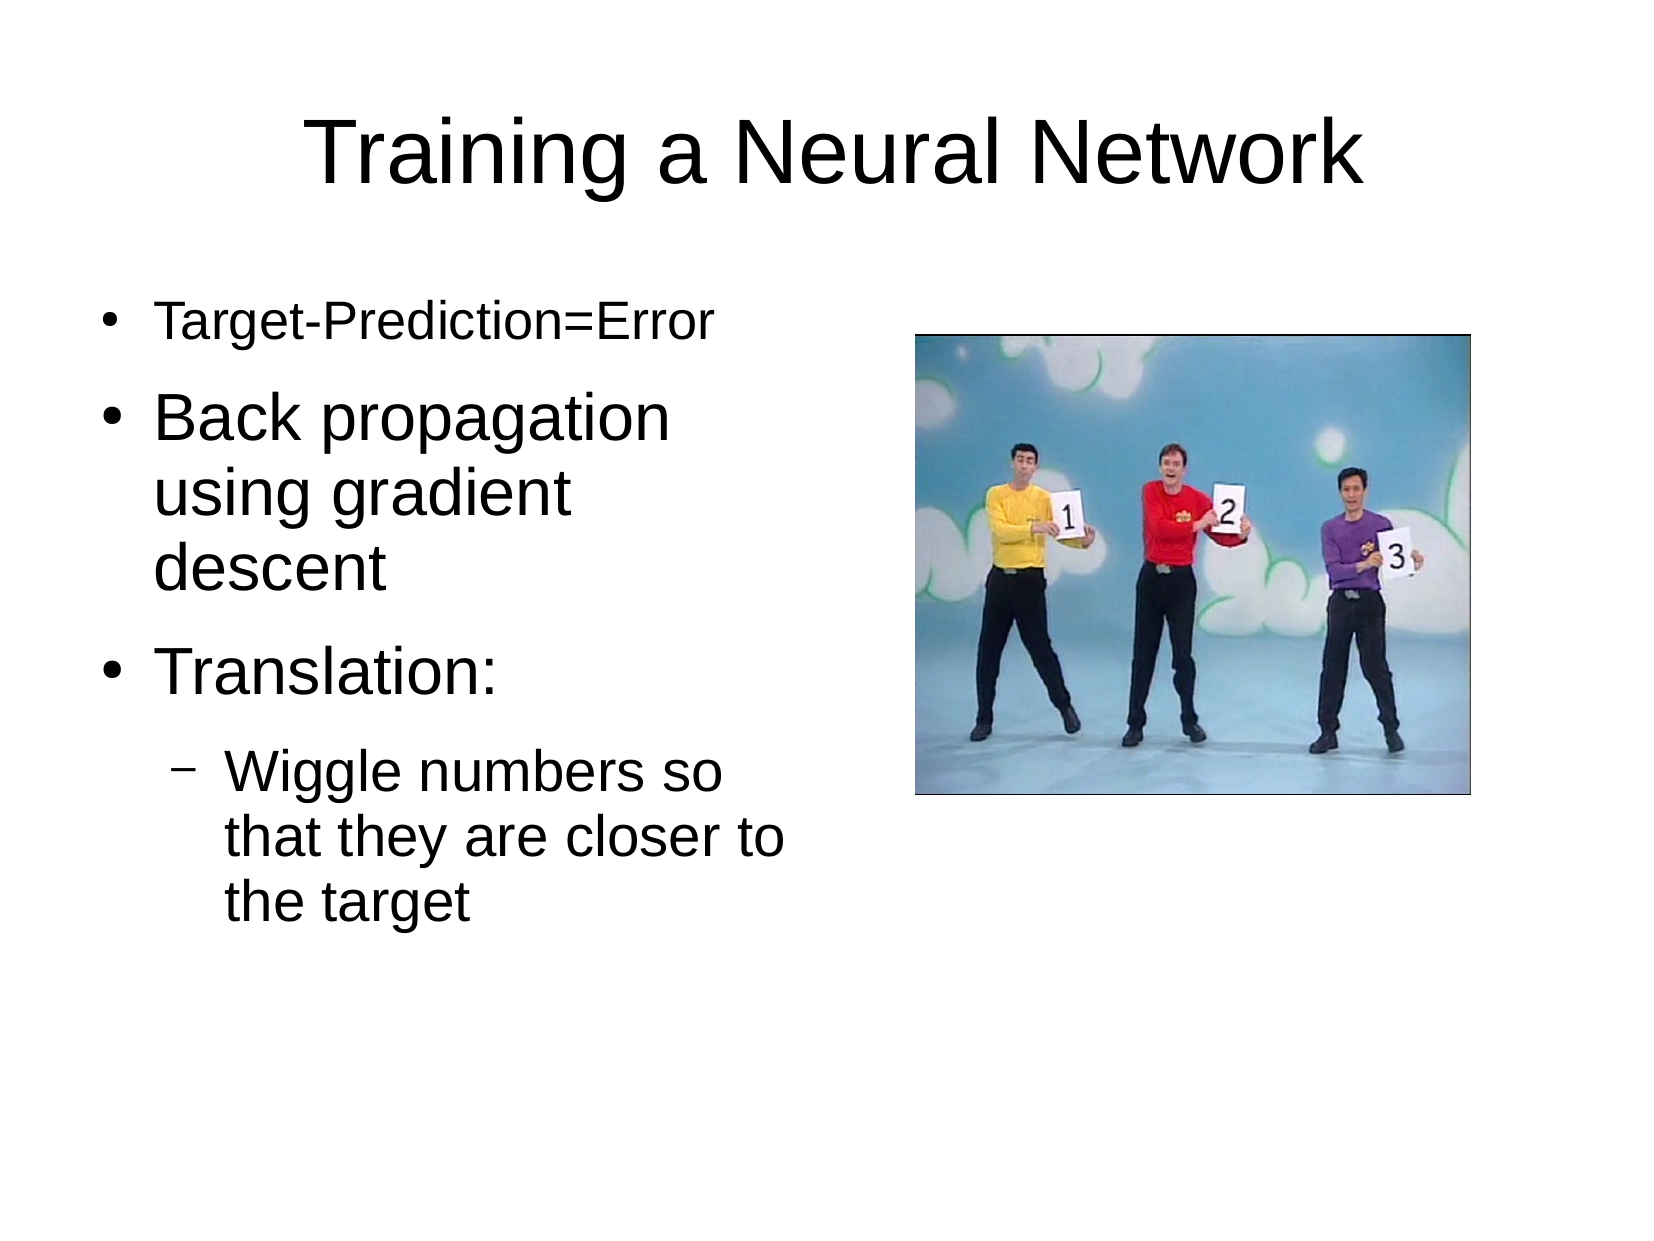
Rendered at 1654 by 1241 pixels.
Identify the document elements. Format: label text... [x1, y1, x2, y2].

title Training a Neural Network [90, 47, 1579, 256]
list Target-Prediction=Error Back propagation using gradient descent Translation: Wiggle numbers so that they are closer to the target [82, 290, 809, 1010]
picture [915, 334, 1471, 796]
